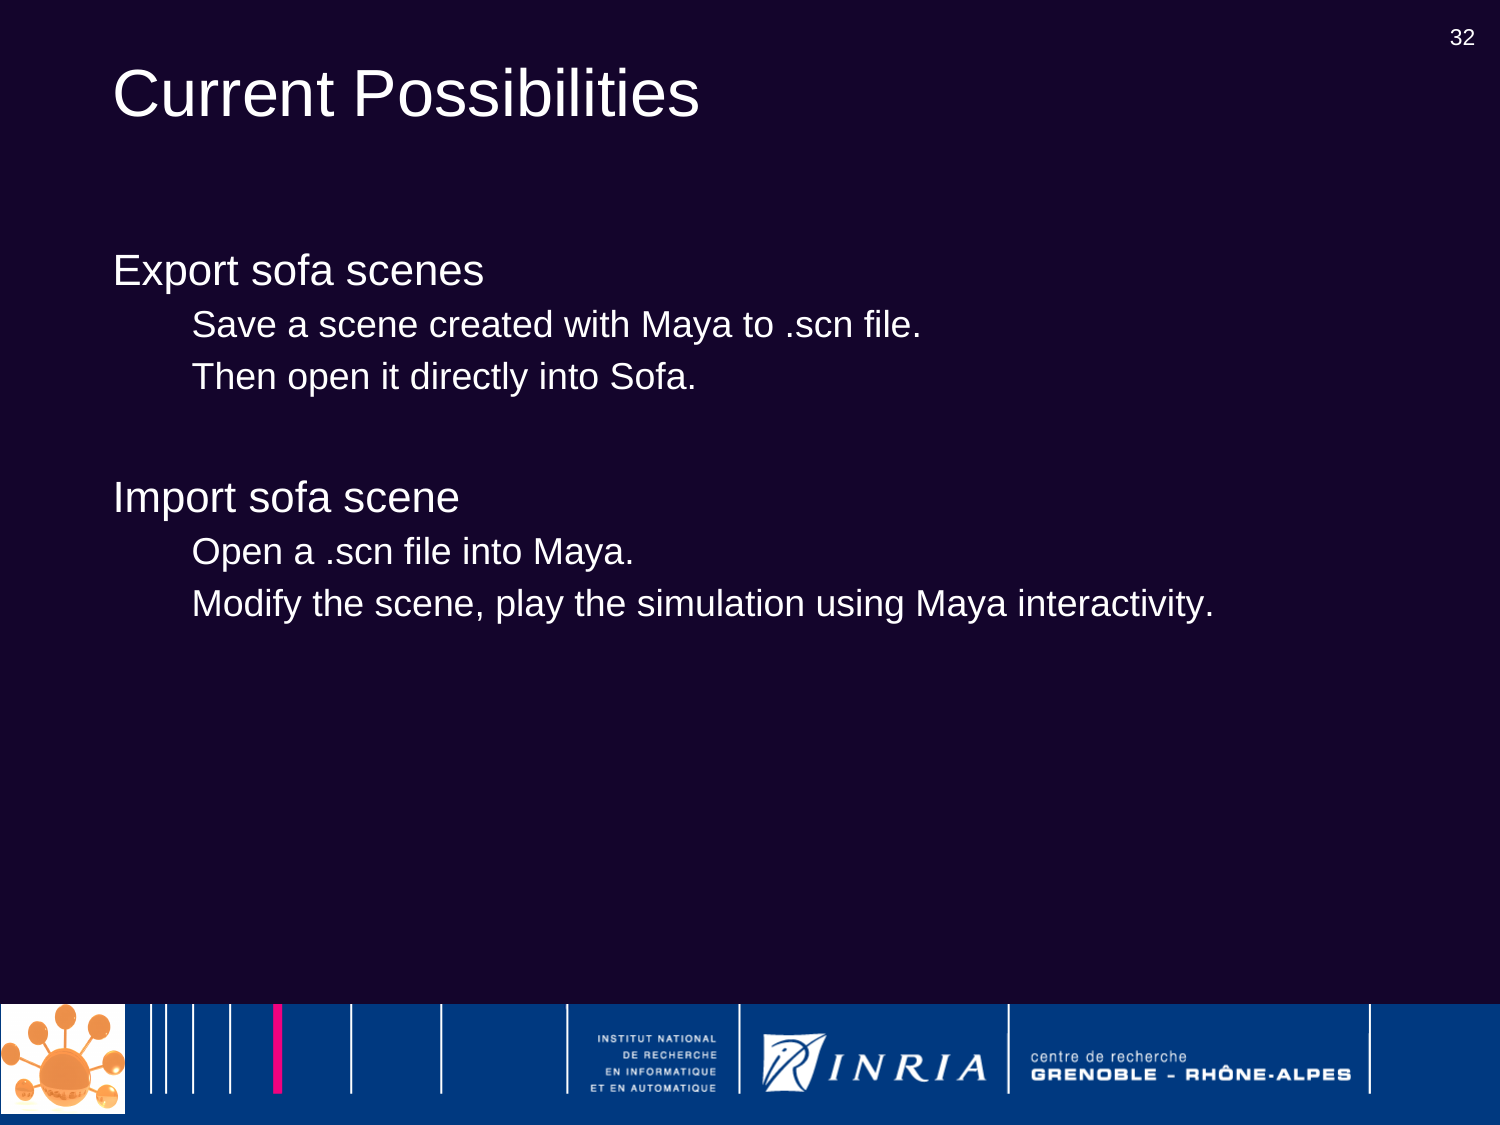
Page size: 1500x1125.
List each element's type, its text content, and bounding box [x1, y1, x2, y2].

title Current Possibilities [112, 7, 1474, 181]
picture [0, 1004, 1500, 1125]
list Export sofa scenes Save a scene created with Maya to .scn file. Then open it directly into Sofa. Import sofa scene Open a .scn file into Maya. Modify the scene, play the simulation using Maya interactivity. [112, 245, 1476, 637]
